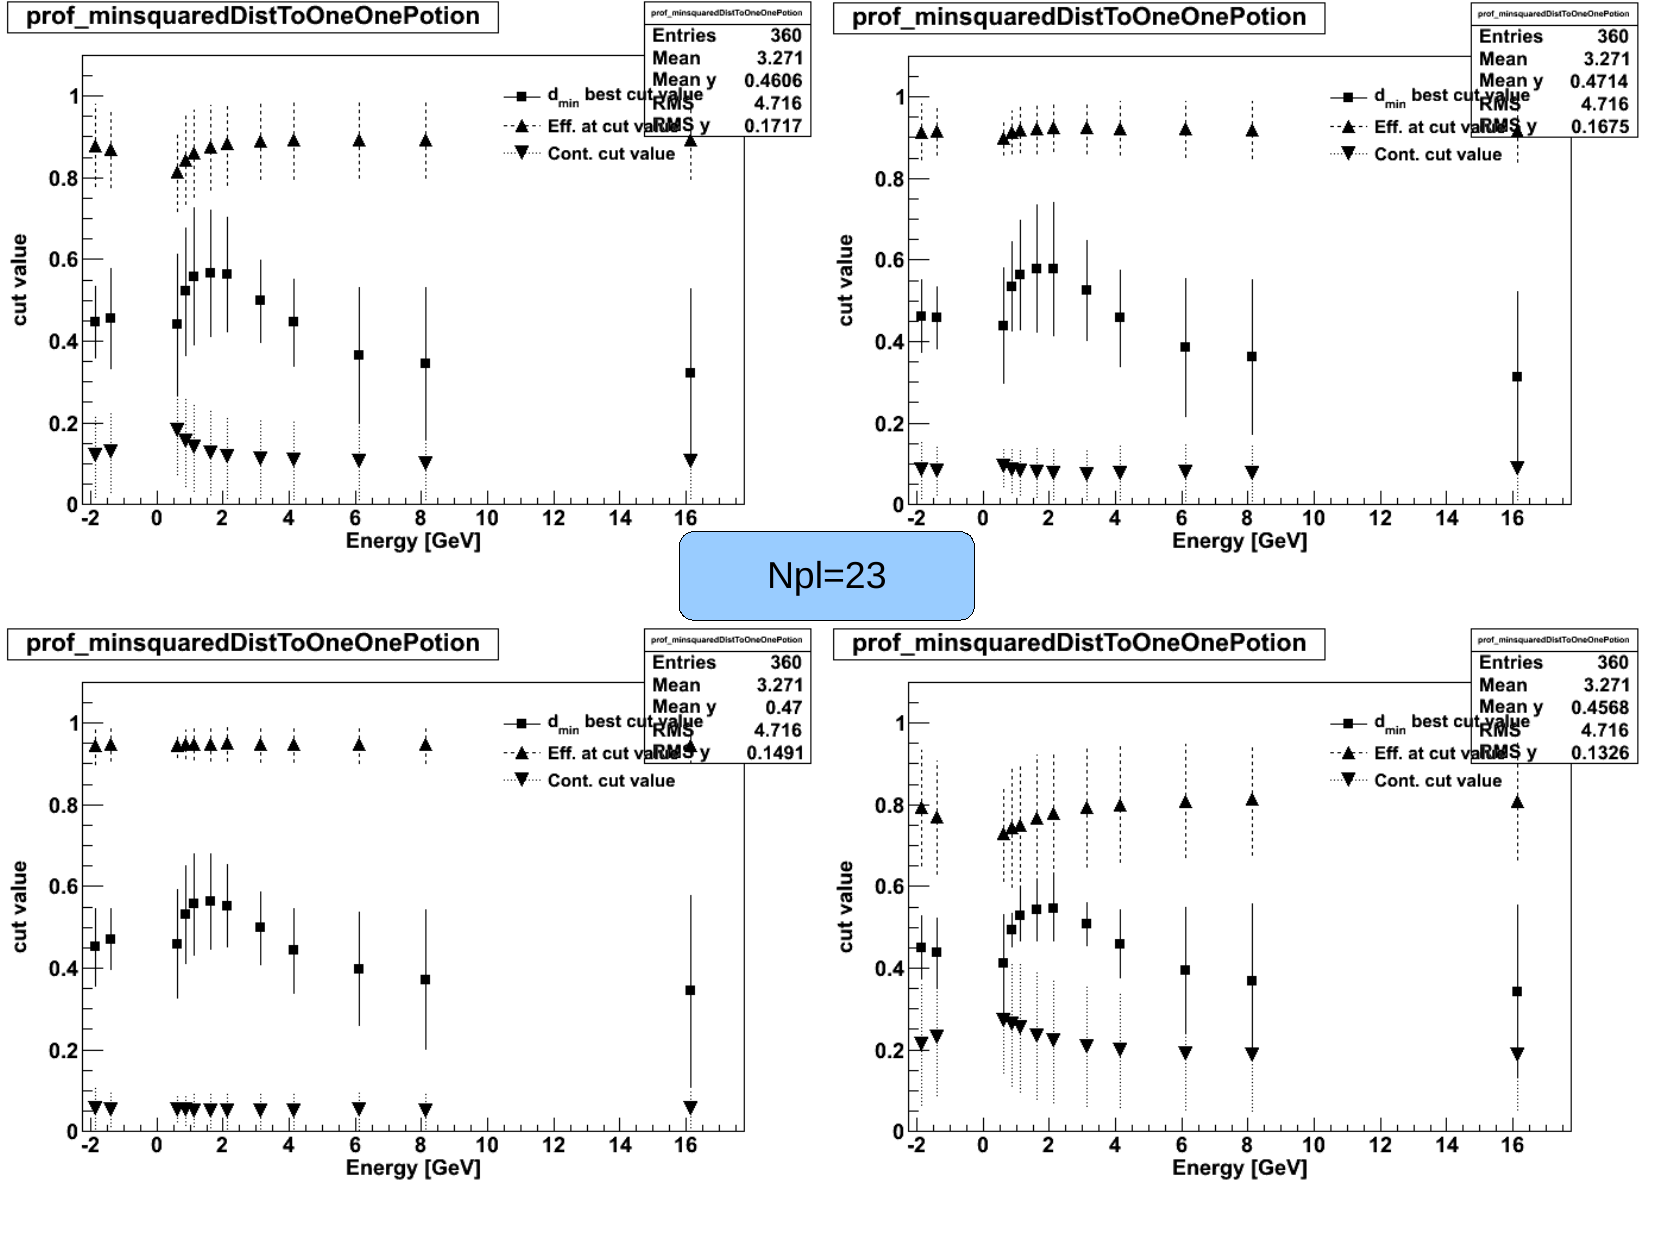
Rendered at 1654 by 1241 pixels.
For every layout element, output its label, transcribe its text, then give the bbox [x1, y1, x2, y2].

text_box Npl=23 [679, 531, 975, 621]
picture [0, 626, 1654, 1188]
picture [0, 0, 1654, 562]
